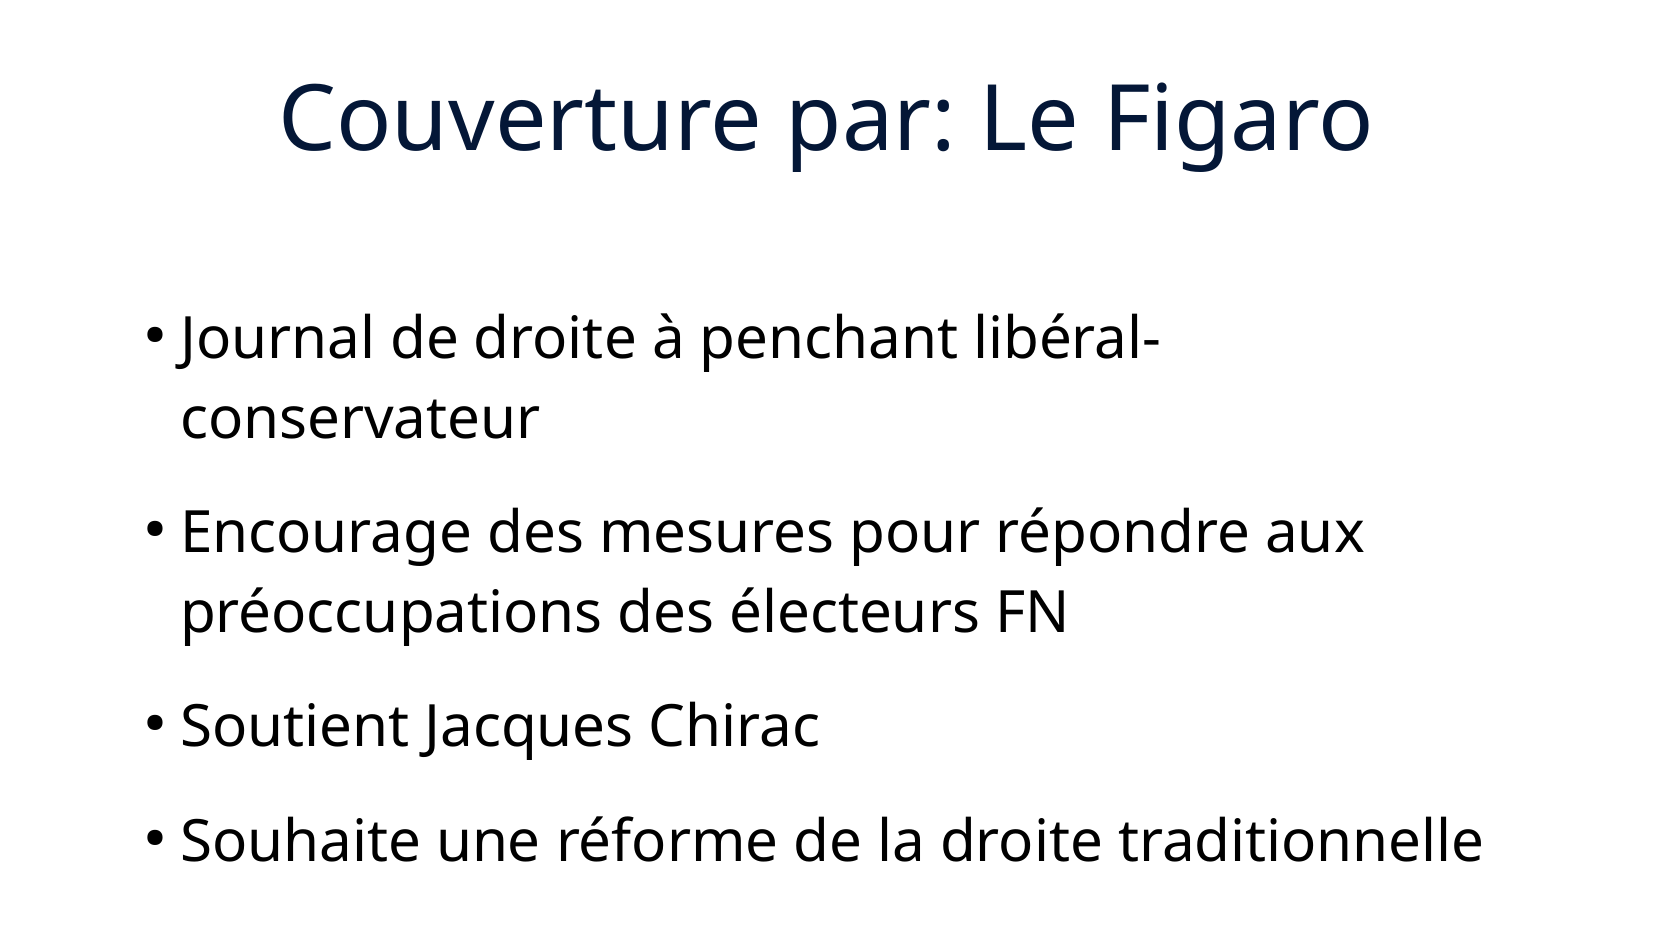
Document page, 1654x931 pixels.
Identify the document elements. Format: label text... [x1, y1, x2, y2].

title Couverture par: Le Figaro [82, 37, 1571, 193]
text_box Journal de droite à penchant libéral-conservateur Encourage des mesures pour répondre aux préoccupations des électeurs FN Soutient Jacques Chirac Souhaite une réforme de la droite traditionnelle [129, 289, 1518, 733]
